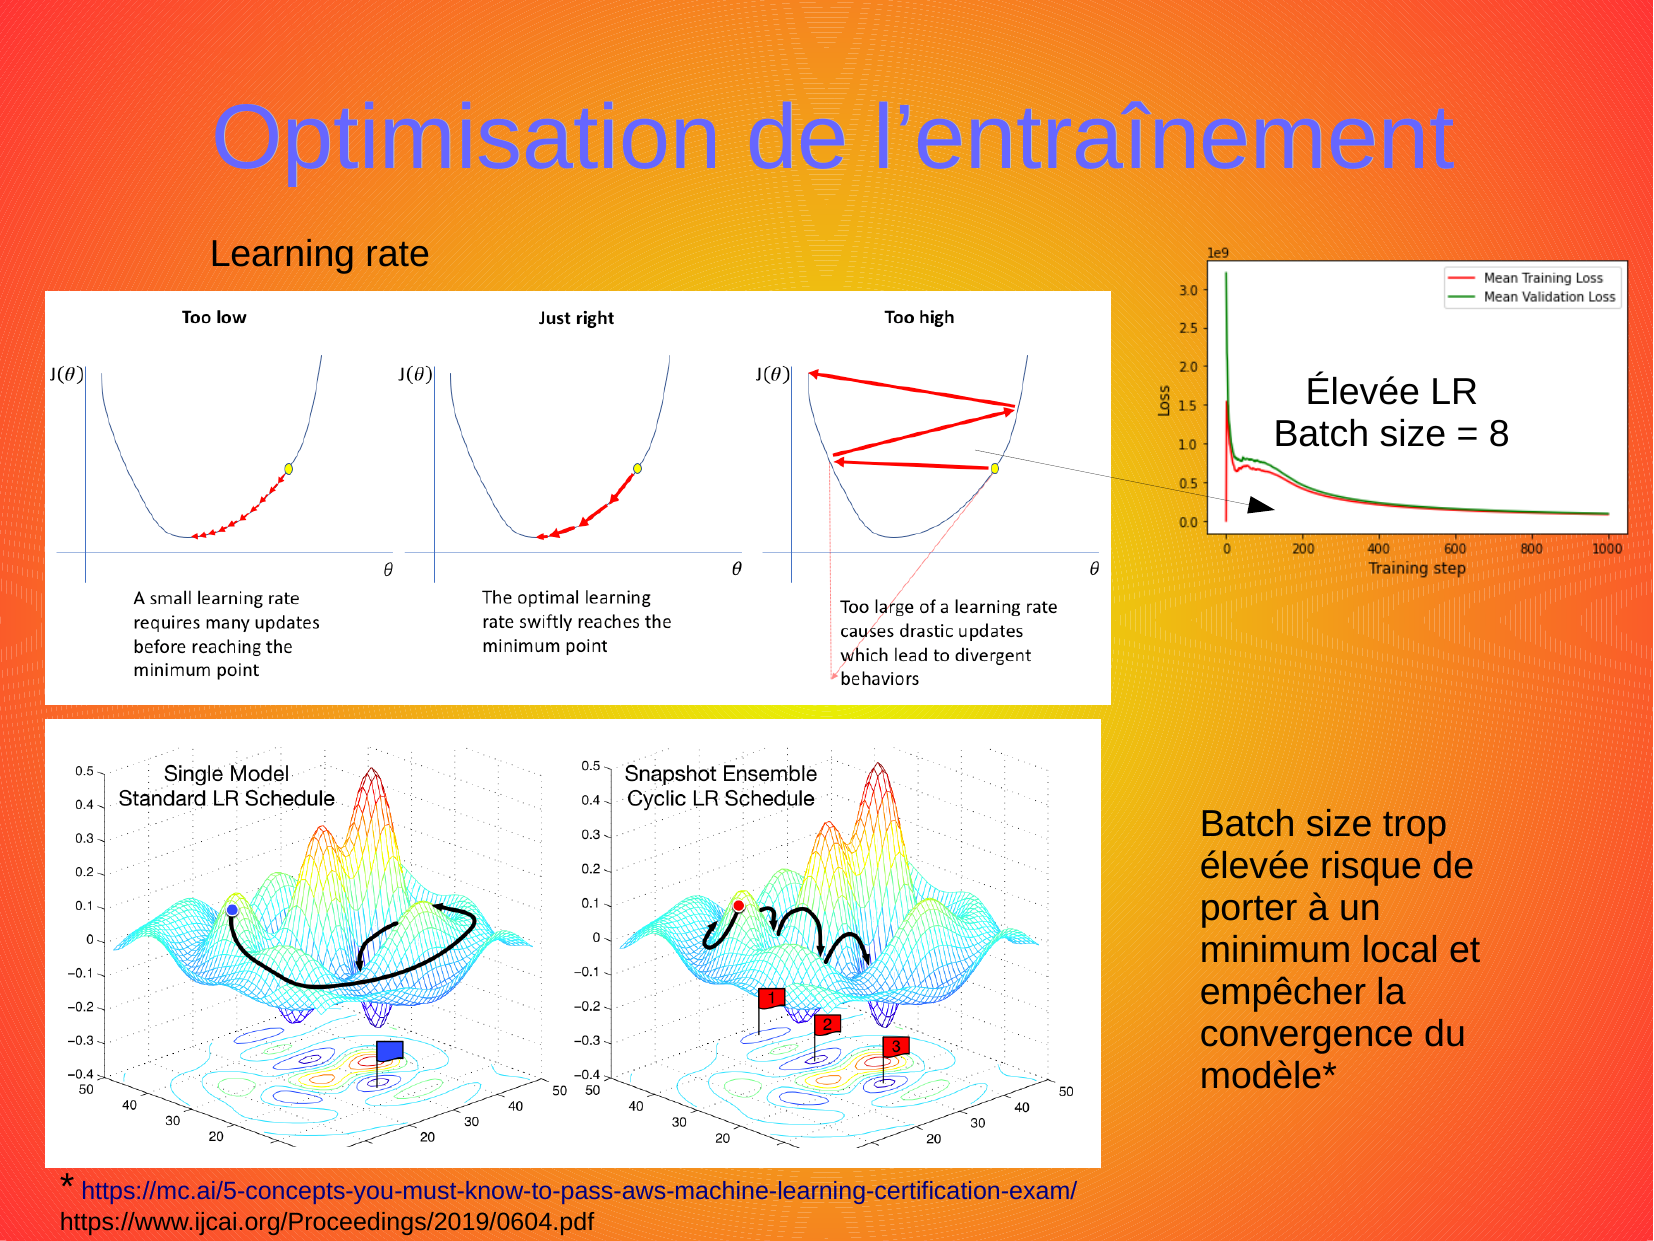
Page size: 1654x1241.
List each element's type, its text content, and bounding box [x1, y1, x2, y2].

picture [45, 719, 1101, 1168]
text_box * https://mc.ai/5-concepts-you-must-know-to-pass-aws-machine-learning-certification-exam/ https://www.ijcai.org/Proceedings/2019/0604.pdf [45, 1158, 1567, 1241]
title Optimisation de l’entraînement [90, 33, 1578, 241]
picture [1148, 239, 1636, 586]
text_box Batch size trop élevée risque de porter à un minimum local et empêcher la convergence du modèle* [1185, 795, 1516, 1104]
picture [45, 291, 1111, 706]
text_box Learning rate [195, 225, 481, 282]
